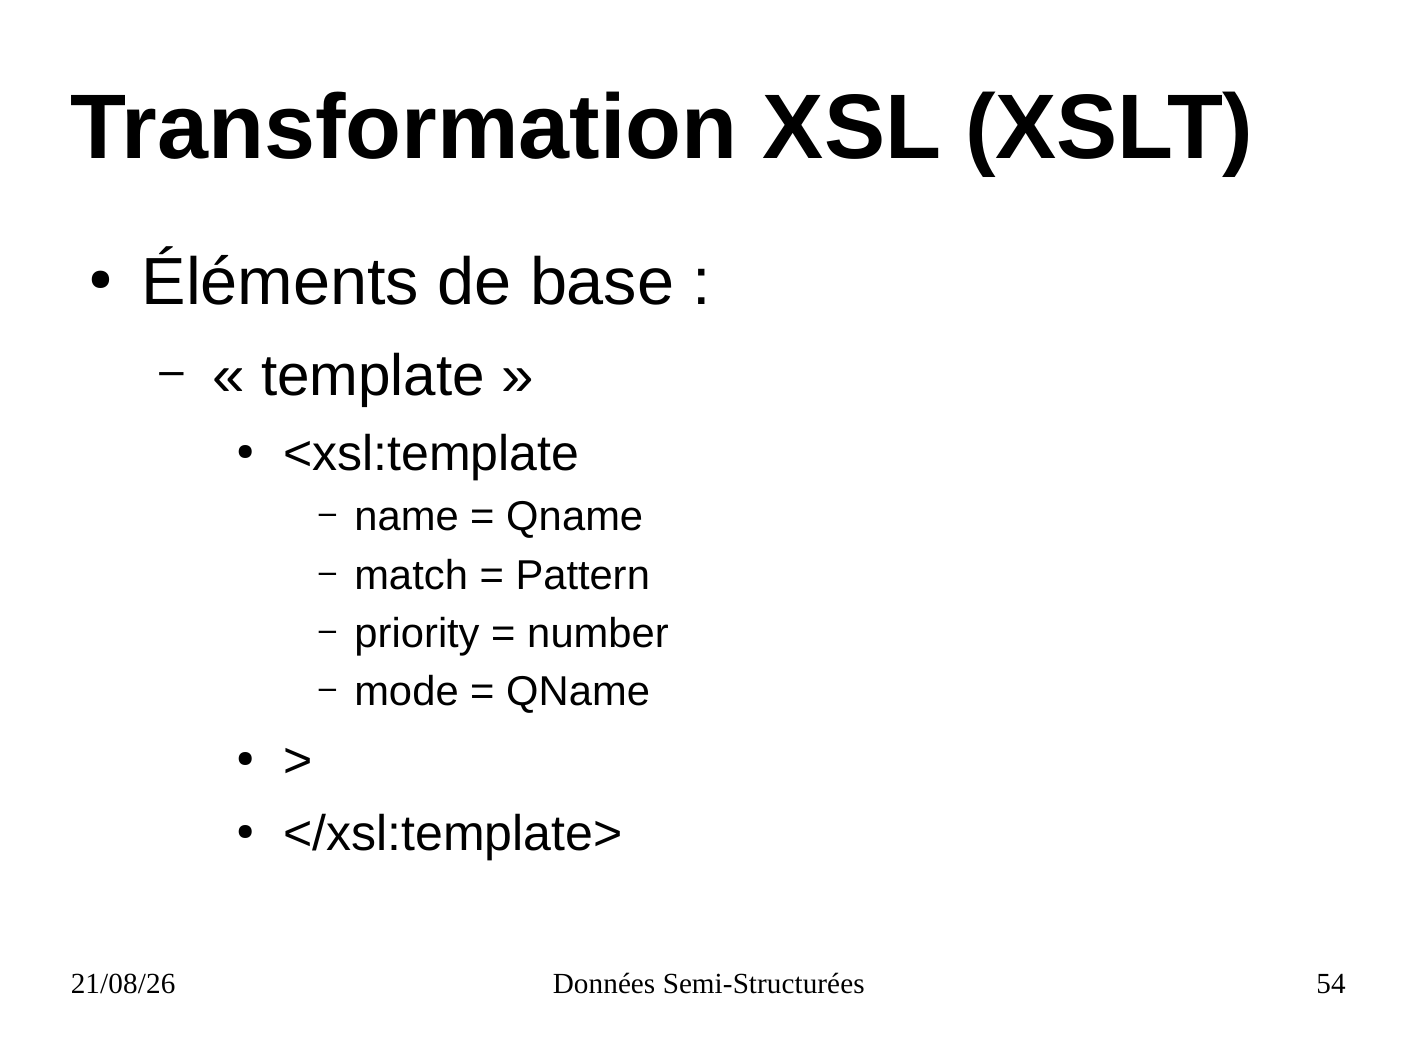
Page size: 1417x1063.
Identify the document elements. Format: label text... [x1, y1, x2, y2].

list Éléments de base : « template » <xsl:template name = Qname match = Pattern priority = number mode = QName > </xsl:template> [70, 244, 1346, 925]
title Transformation XSL (XSLT) [70, 42, 1346, 212]
